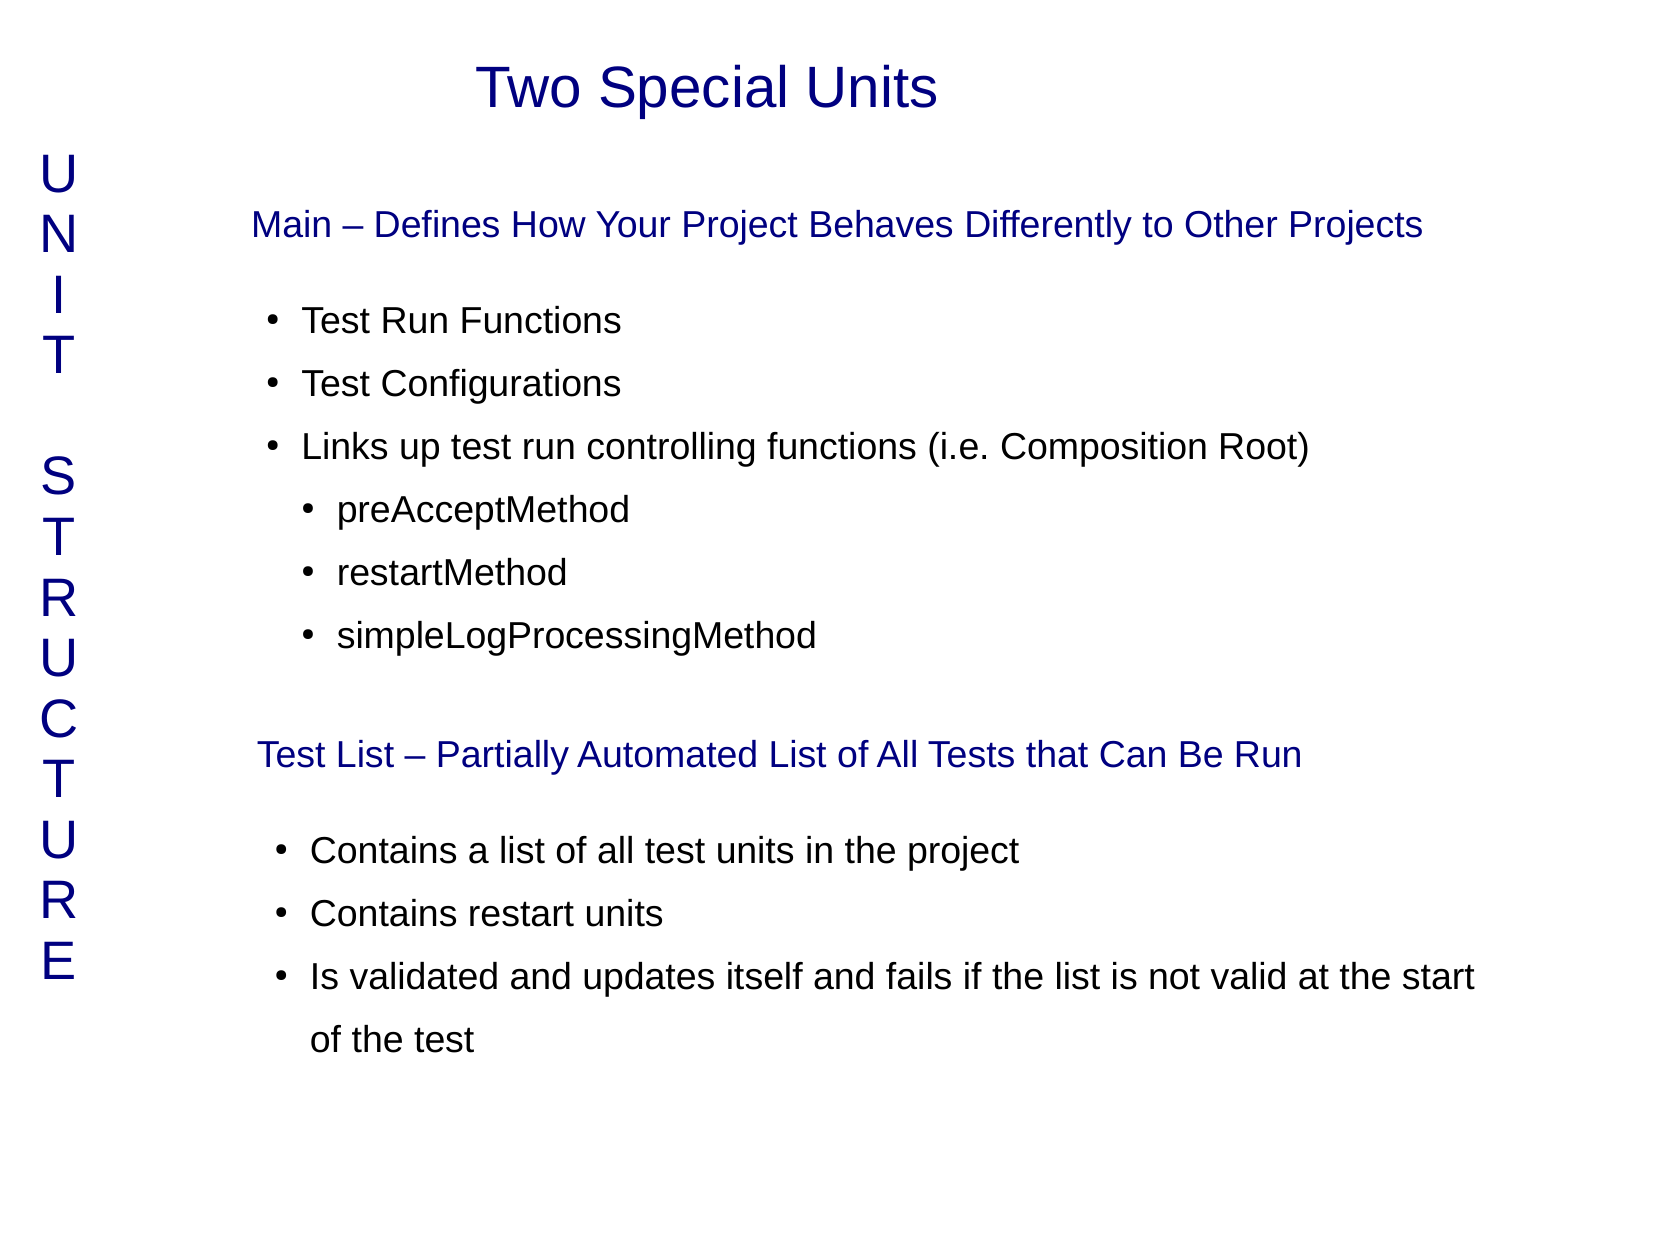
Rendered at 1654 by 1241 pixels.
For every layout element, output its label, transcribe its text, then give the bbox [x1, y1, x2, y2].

text_box UNIT STRUCTURE [23, 135, 95, 999]
text_box Test List – Partially Automated List of All Tests that Can Be Run [242, 726, 1319, 784]
text_box Main – Defines How Your Project Behaves Differently to Other Projects [236, 195, 1438, 253]
text_box Contains a list of all test units in the project Contains restart units Is validated and updates itself and fails if the list is not valid at the start of the test [259, 801, 1509, 1048]
text_box Two Special Units [460, 47, 955, 127]
text_box Test Run Functions Test Configurations Links up test run controlling functions (i.e. Composition Root) preAcceptMethod restartMethod simpleLogProcessingMethod [251, 271, 1501, 644]
